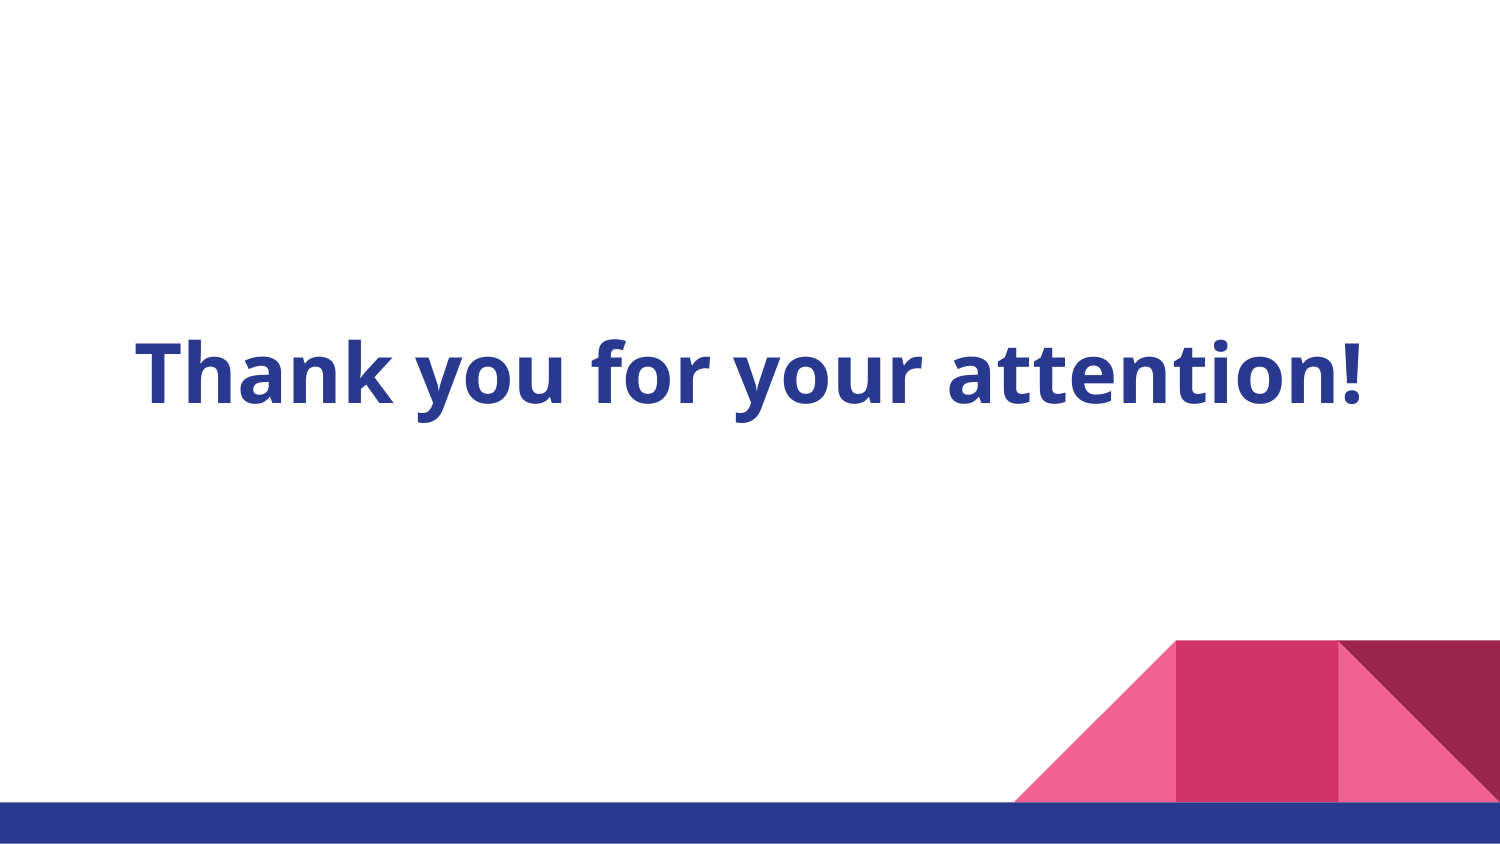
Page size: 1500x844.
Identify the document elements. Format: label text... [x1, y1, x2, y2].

title Thank you for your attention! [51, 304, 1449, 640]
